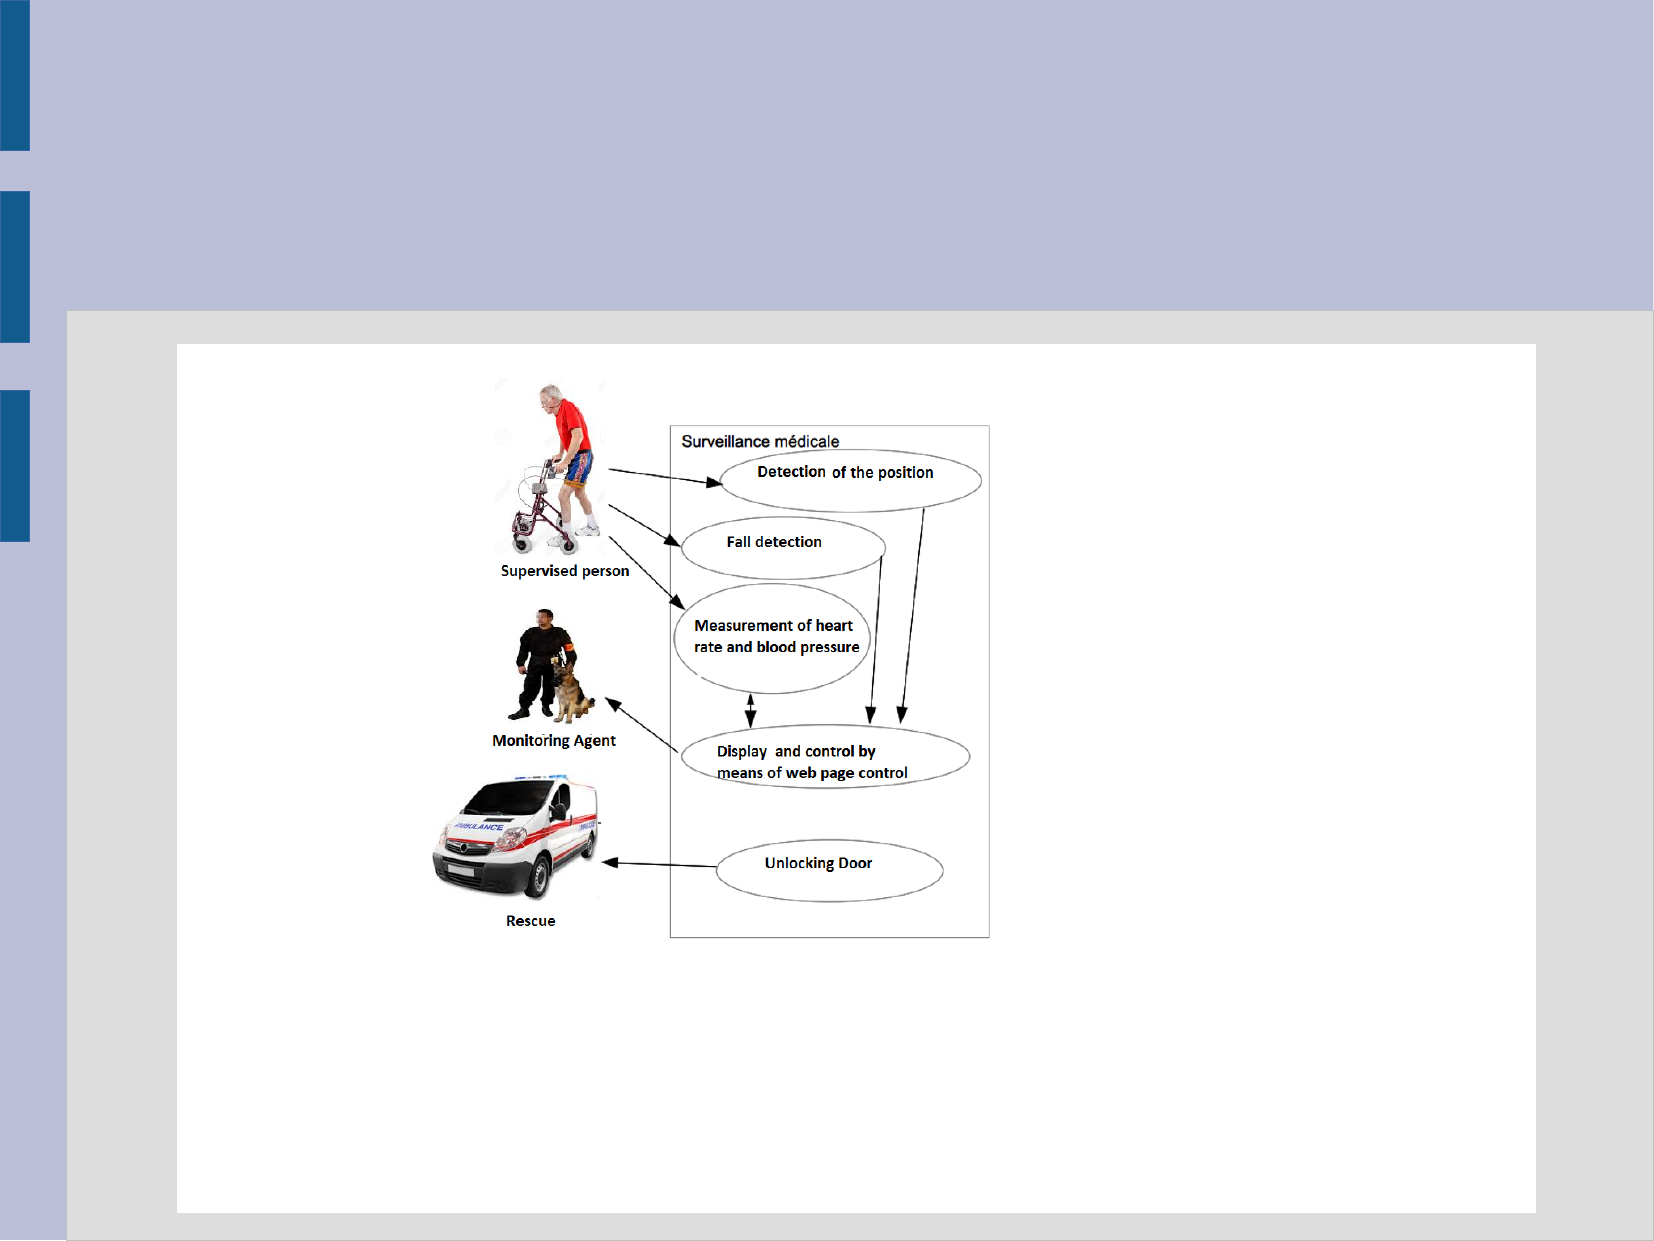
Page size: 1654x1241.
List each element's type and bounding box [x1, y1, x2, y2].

picture [177, 344, 1536, 1213]
